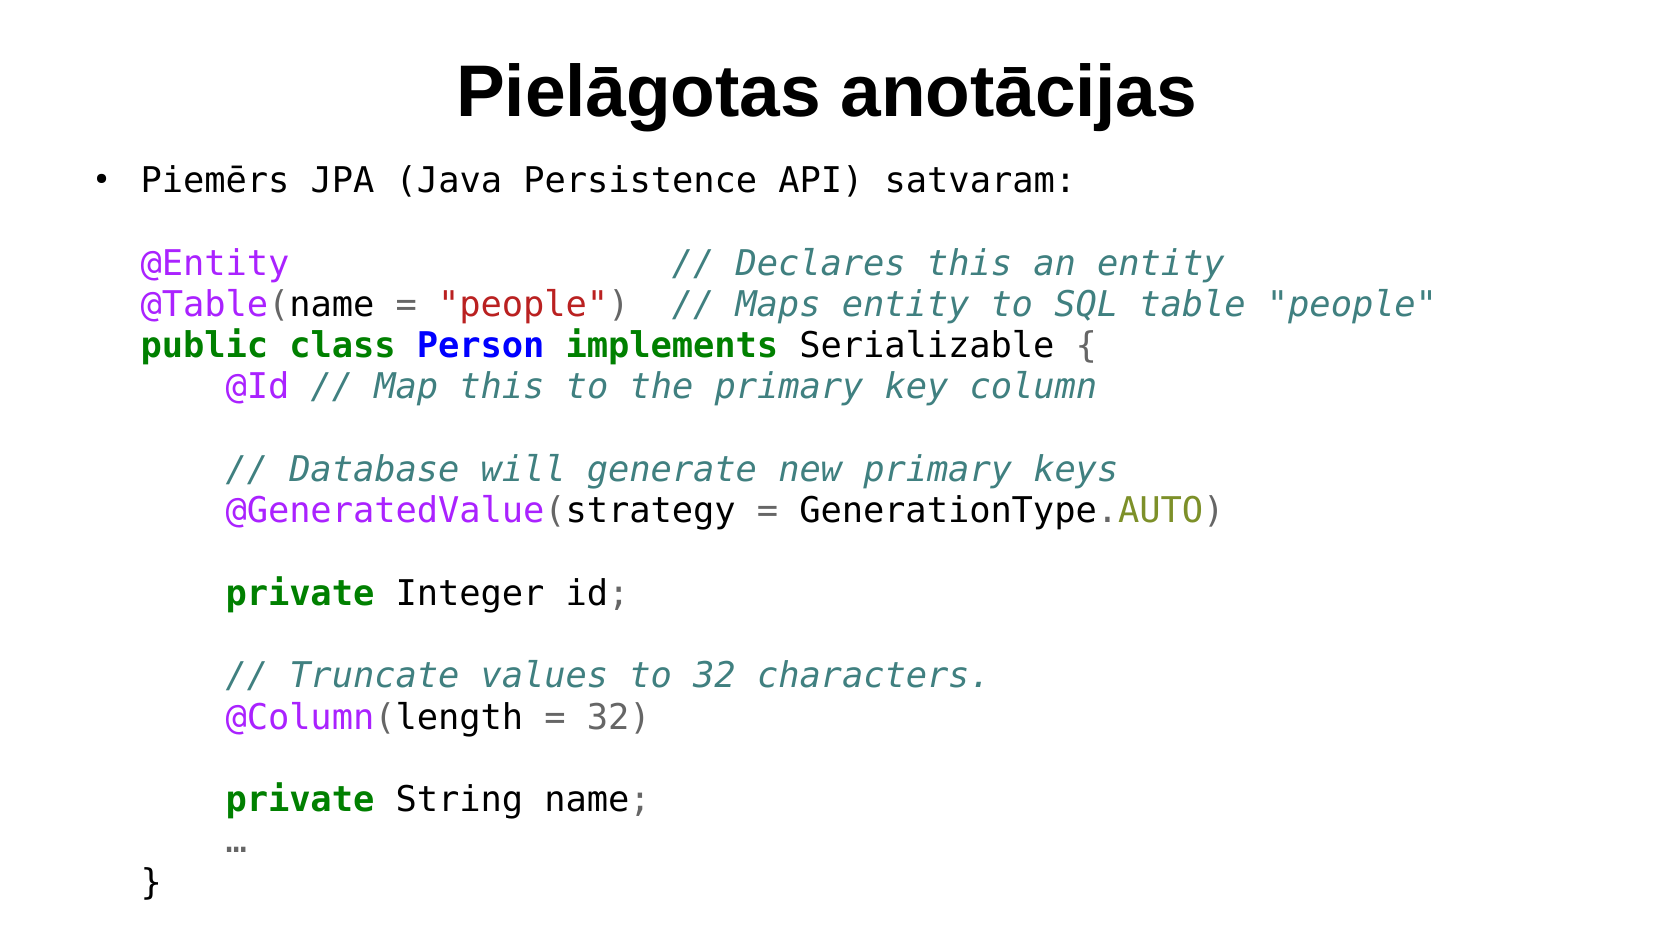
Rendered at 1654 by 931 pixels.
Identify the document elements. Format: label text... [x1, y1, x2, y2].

title Pielāgotas anotācijas [82, 37, 1571, 147]
list Piemērs JPA (Java Persistence API) satvaram: @Entity // Declares this an entity @Table(name = "people") // Maps entity to SQL table "people" public class Person implements Serializable { @Id // Map this to the primary key column // Database will generate new primary keys @GeneratedValue(strategy = GenerationType.AUTO) private Integer id; // Truncate values to 32 characters. @Column(length = 32) private String name; … } [80, 159, 1536, 913]
